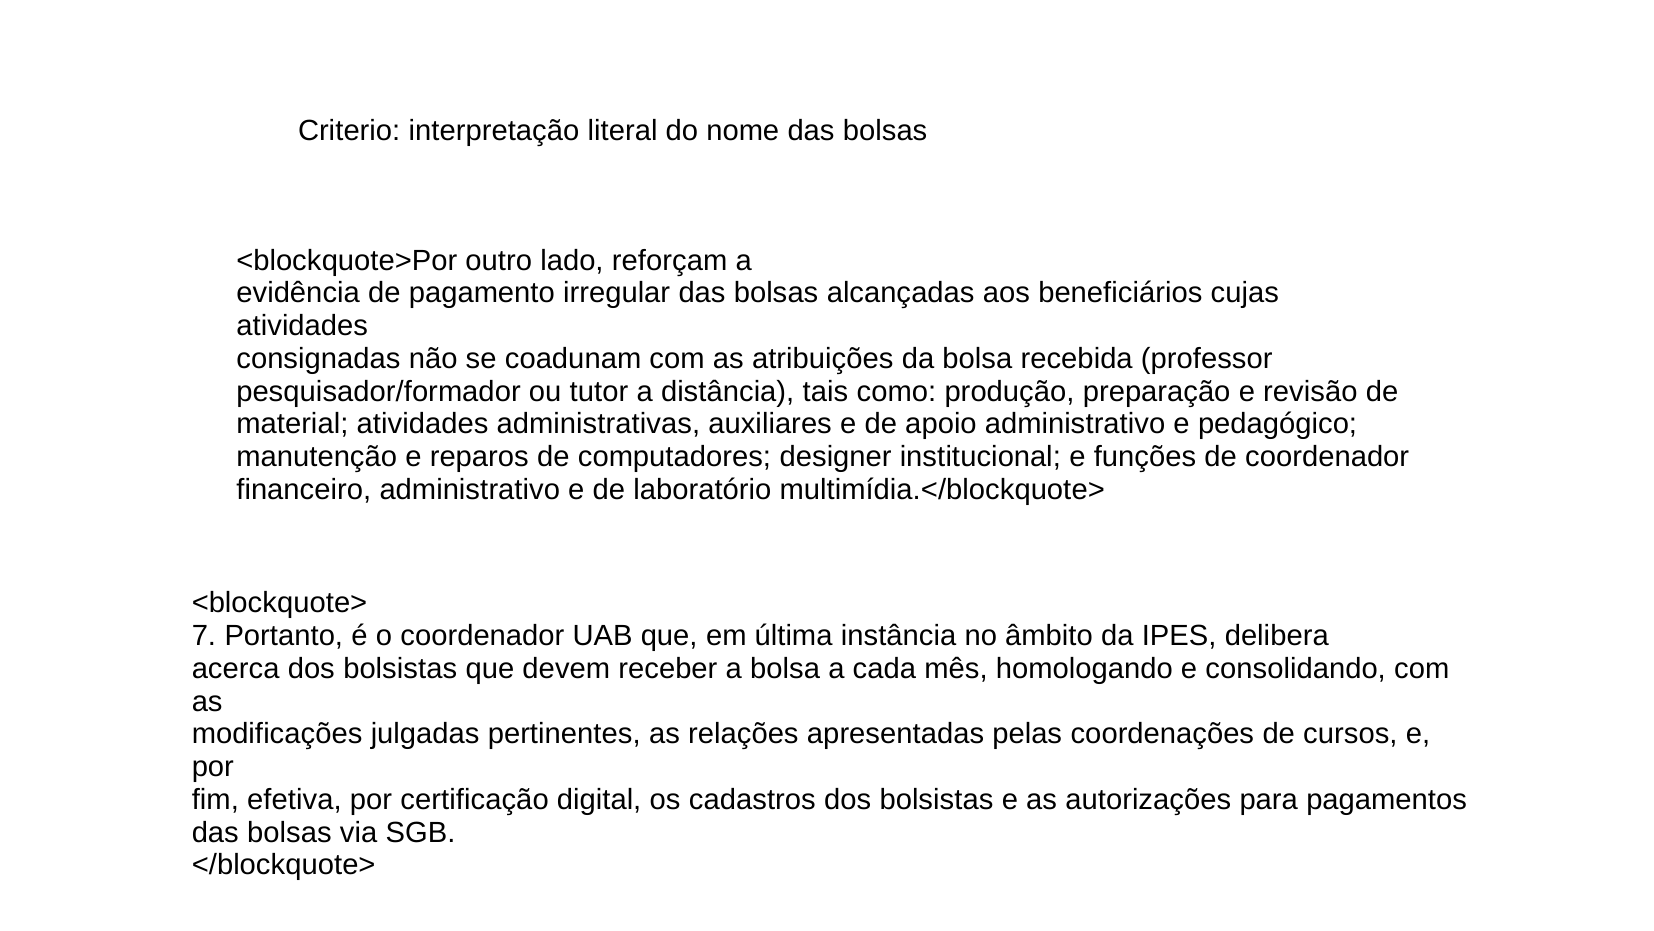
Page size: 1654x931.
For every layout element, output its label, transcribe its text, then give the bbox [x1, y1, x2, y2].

text_box <blockquote> 7. Portanto, é o coordenador UAB que, em última instância no âmbito da IPES, delibera acerca dos bolsistas que devem receber a bolsa a cada mês, homologando e consolidando, com as modificações julgadas pertinentes, as relações apresentadas pelas coordenações de cursos, e, por fim, efetiva, por certificação digital, os cadastros dos bolsistas e as autorizações para pagamentos das bolsas via SGB. </blockquote> [177, 578, 1498, 889]
text_box Criterio: interpretação literal do nome das bolsas [283, 106, 952, 154]
text_box <blockquote>Por outro lado, reforçam a evidência de pagamento irregular das bolsas alcançadas aos beneficiários cujas atividades consignadas não se coadunam com as atribuições da bolsa recebida (professor pesquisador/formador ou tutor a distância), tais como: produção, preparação e revisão de material; atividades administrativas, auxiliares e de apoio administrativo e pedagógico; manutenção e reparos de computadores; designer institucional; e funções de coordenador financeiro, administrativo e de laboratório multimídia.</blockquote> [221, 236, 1430, 514]
